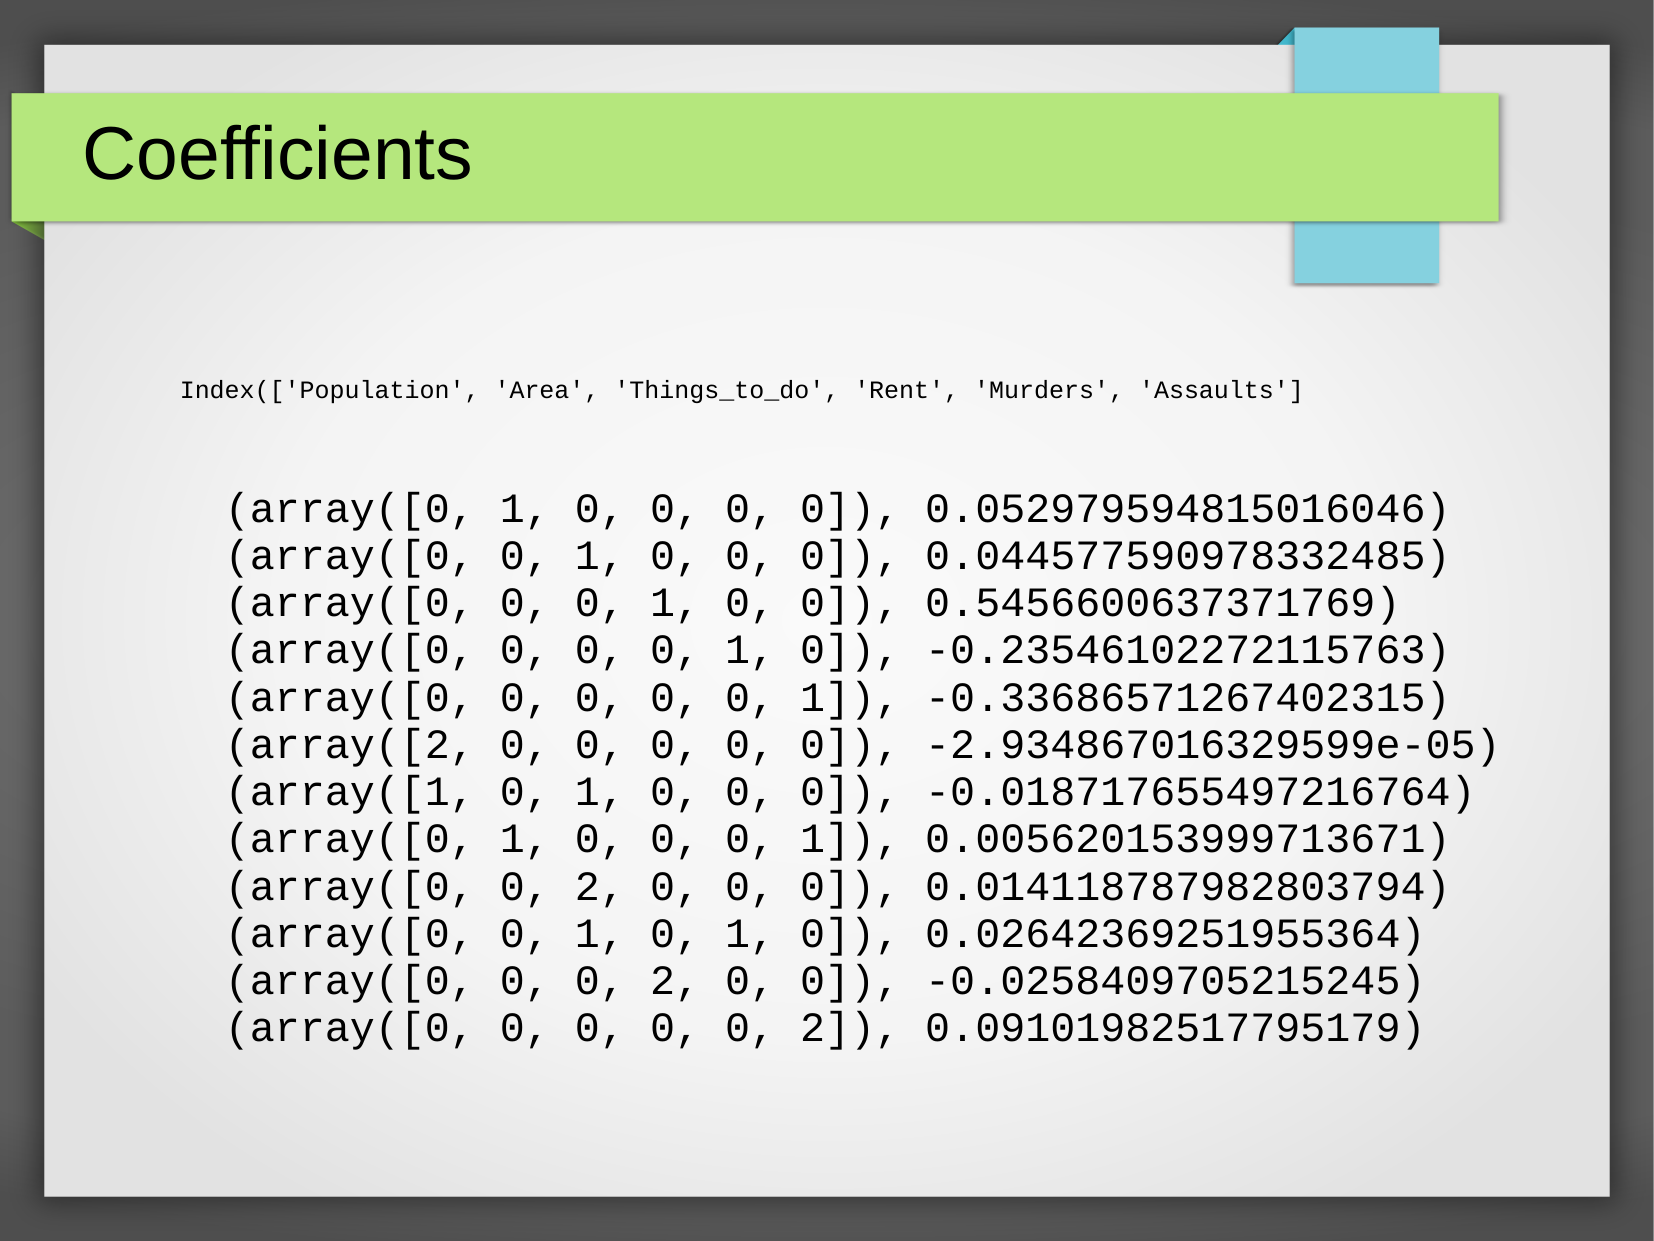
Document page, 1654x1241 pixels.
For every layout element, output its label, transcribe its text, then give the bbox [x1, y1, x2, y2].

text_box Index(['Population', 'Area', 'Things_to_do', 'Rent', 'Murders', 'Assaults'] [165, 370, 1456, 466]
text_box (array([0, 1, 0, 0, 0, 0]), 0.052979594815016046) (array([0, 0, 1, 0, 0, 0]), 0.044577590978332485) (array([0, 0, 0, 1, 0, 0]), 0.5456600637371769) (array([0, 0, 0, 0, 1, 0]), -0.23546102272115763) (array([0, 0, 0, 0, 0, 1]), -0.33686571267402315) (array([2, 0, 0, 0, 0, 0]), -2.934867016329599e-05) (array([1, 0, 1, 0, 0, 0]), -0.018717655497216764) (array([0, 1, 0, 0, 0, 1]), 0.005620153999713671) (array([0, 0, 2, 0, 0, 0]), 0.014118787982803794) (array([0, 0, 1, 0, 1, 0]), 0.02642369251955364) (array([0, 0, 0, 2, 0, 0]), -0.0258409705215245) (array([0, 0, 0, 0, 0, 2]), 0.09101982517795179) [210, 480, 1576, 1241]
title Coefficients [82, 94, 1264, 213]
picture [0, 0, 1654, 1241]
